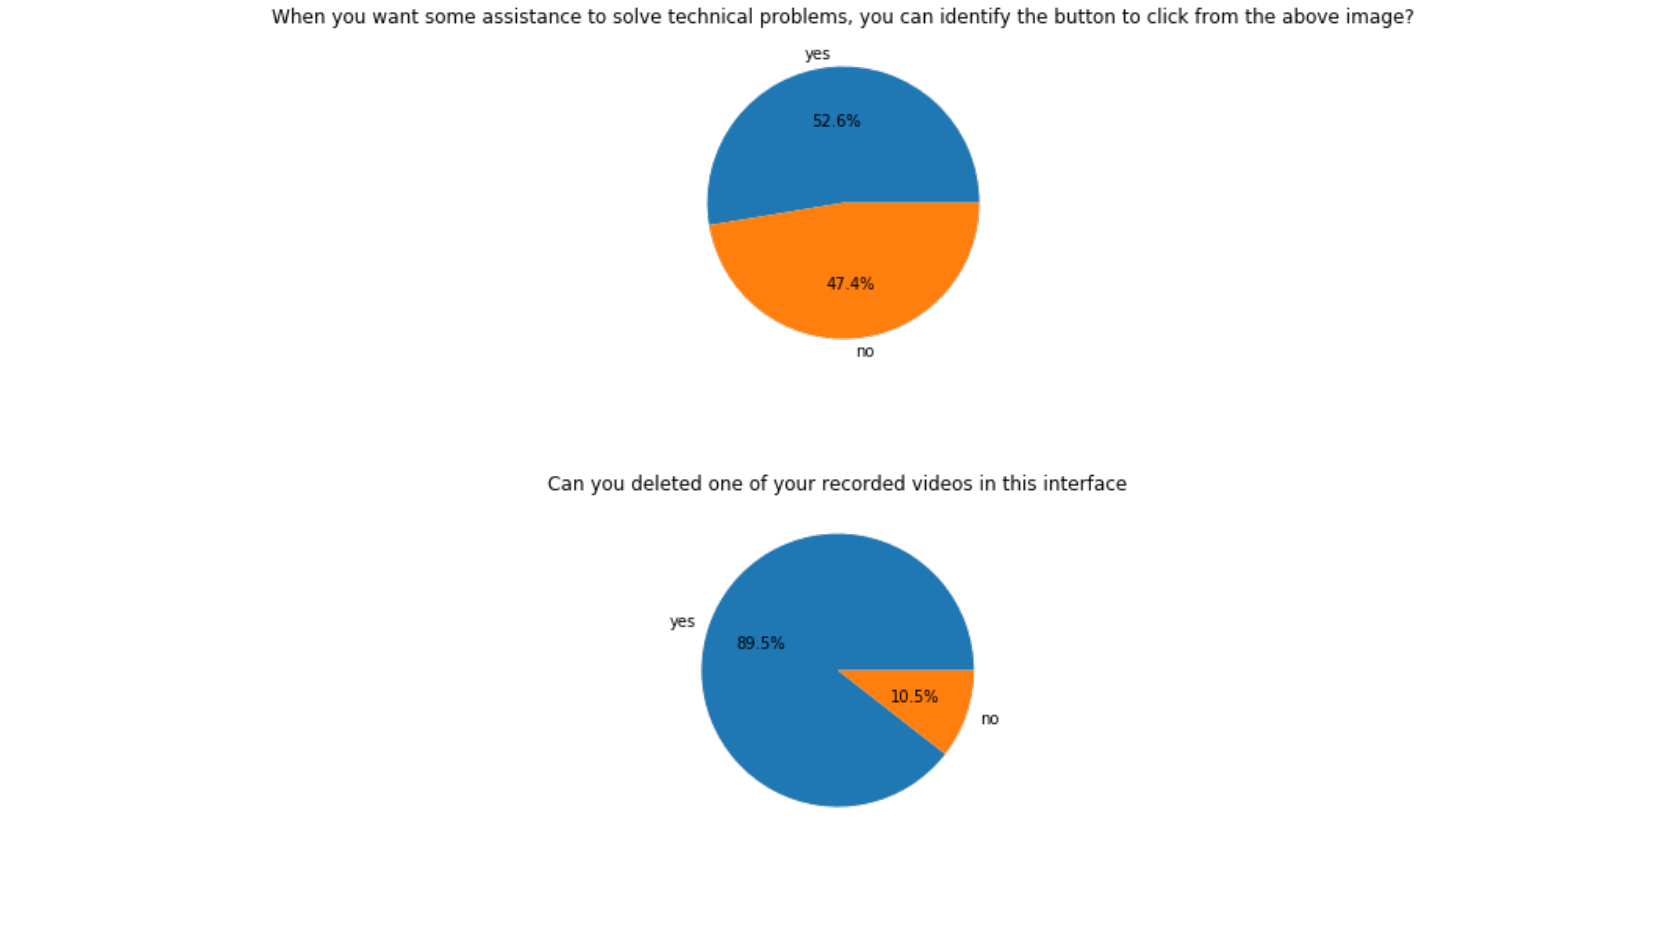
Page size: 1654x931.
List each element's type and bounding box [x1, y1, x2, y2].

picture [261, 0, 1426, 391]
picture [537, 464, 1138, 858]
